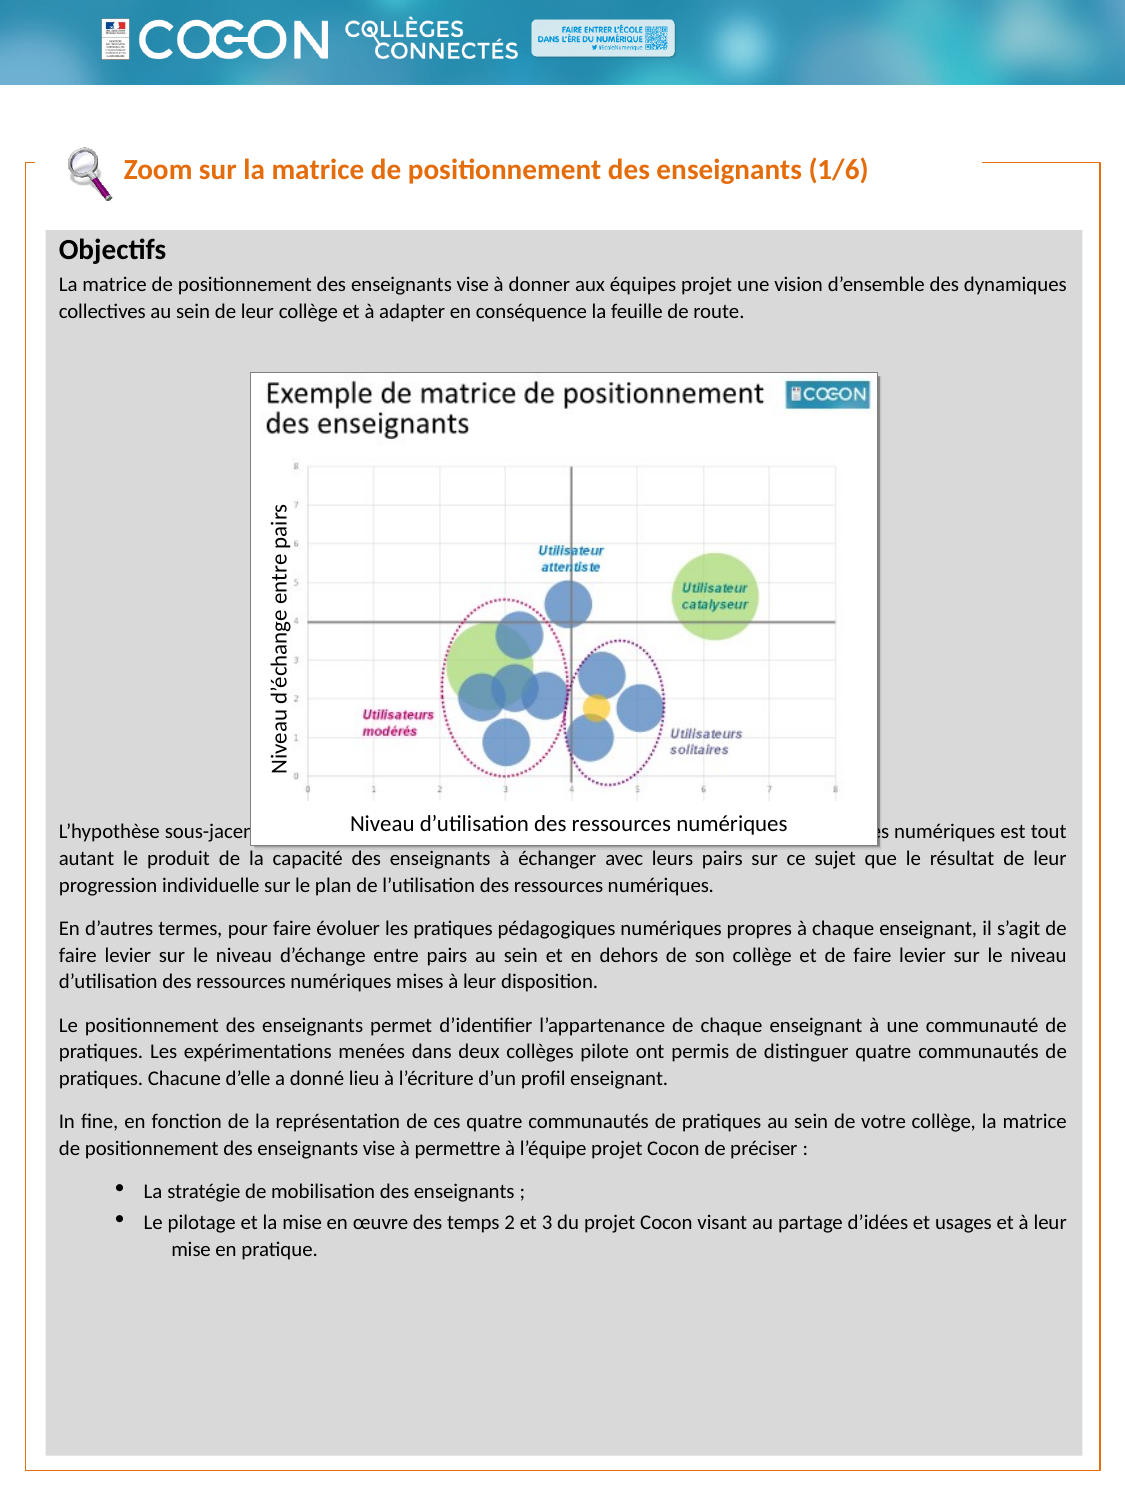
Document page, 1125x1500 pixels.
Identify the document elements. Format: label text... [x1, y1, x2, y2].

picture [0, 0, 1125, 85]
text_box [25, 162, 1101, 1471]
text_box Objectifs La matrice de positionnement des enseignants vise à donner aux équipes projet une vision d’ensemble des dynamiques collectives au sein de leur collège et à adapter en conséquence la feuille de route. L’hypothèse sous-jacente à cette matrice est que la diffusion de nouvelles pratiques pédagogiques numériques est tout autant le produit de la capacité des enseignants à échanger avec leurs pairs sur ce sujet que le résultat de leur progression individuelle sur le plan de l’utilisation des ressources numériques. En d’autres termes, pour faire évoluer les pratiques pédagogiques numériques propres à chaque enseignant, il s’agit de faire levier sur le niveau d’échange entre pairs au sein et en dehors de son collège et de faire levier sur le niveau d’utilisation des ressources numériques mises à leur disposition. Le positionnement des enseignants permet d’identifier l’appartenance de chaque enseignant à une communauté de pratiques. Les expérimentations menées dans deux collèges pilote ont permis de distinguer quatre communautés de pratiques. Chacune d’elle a donné lieu à l’écriture d’un profil enseignant. In fine, en fonction de la représentation de ces quatre communautés de pratiques au sein de votre collège, la matrice de positionnement des enseignants vise à permettre à l’équipe projet Cocon de préciser : La stratégie de mobilisation des enseignants ; Le pilotage et la mise en œuvre des temps 2 et 3 du projet Cocon visant au partage d’idées et usages et à leur mise en pratique. [43, 147, 1083, 1144]
picture [250, 372, 877, 845]
text_box Niveau d’échange entre pairs [256, 459, 290, 819]
text_box Niveau d’utilisation des ressources numériques [284, 801, 854, 835]
text_box Zoom sur la matrice de positionnement des enseignants (1/6) [34, 127, 983, 210]
picture [66, 147, 120, 202]
